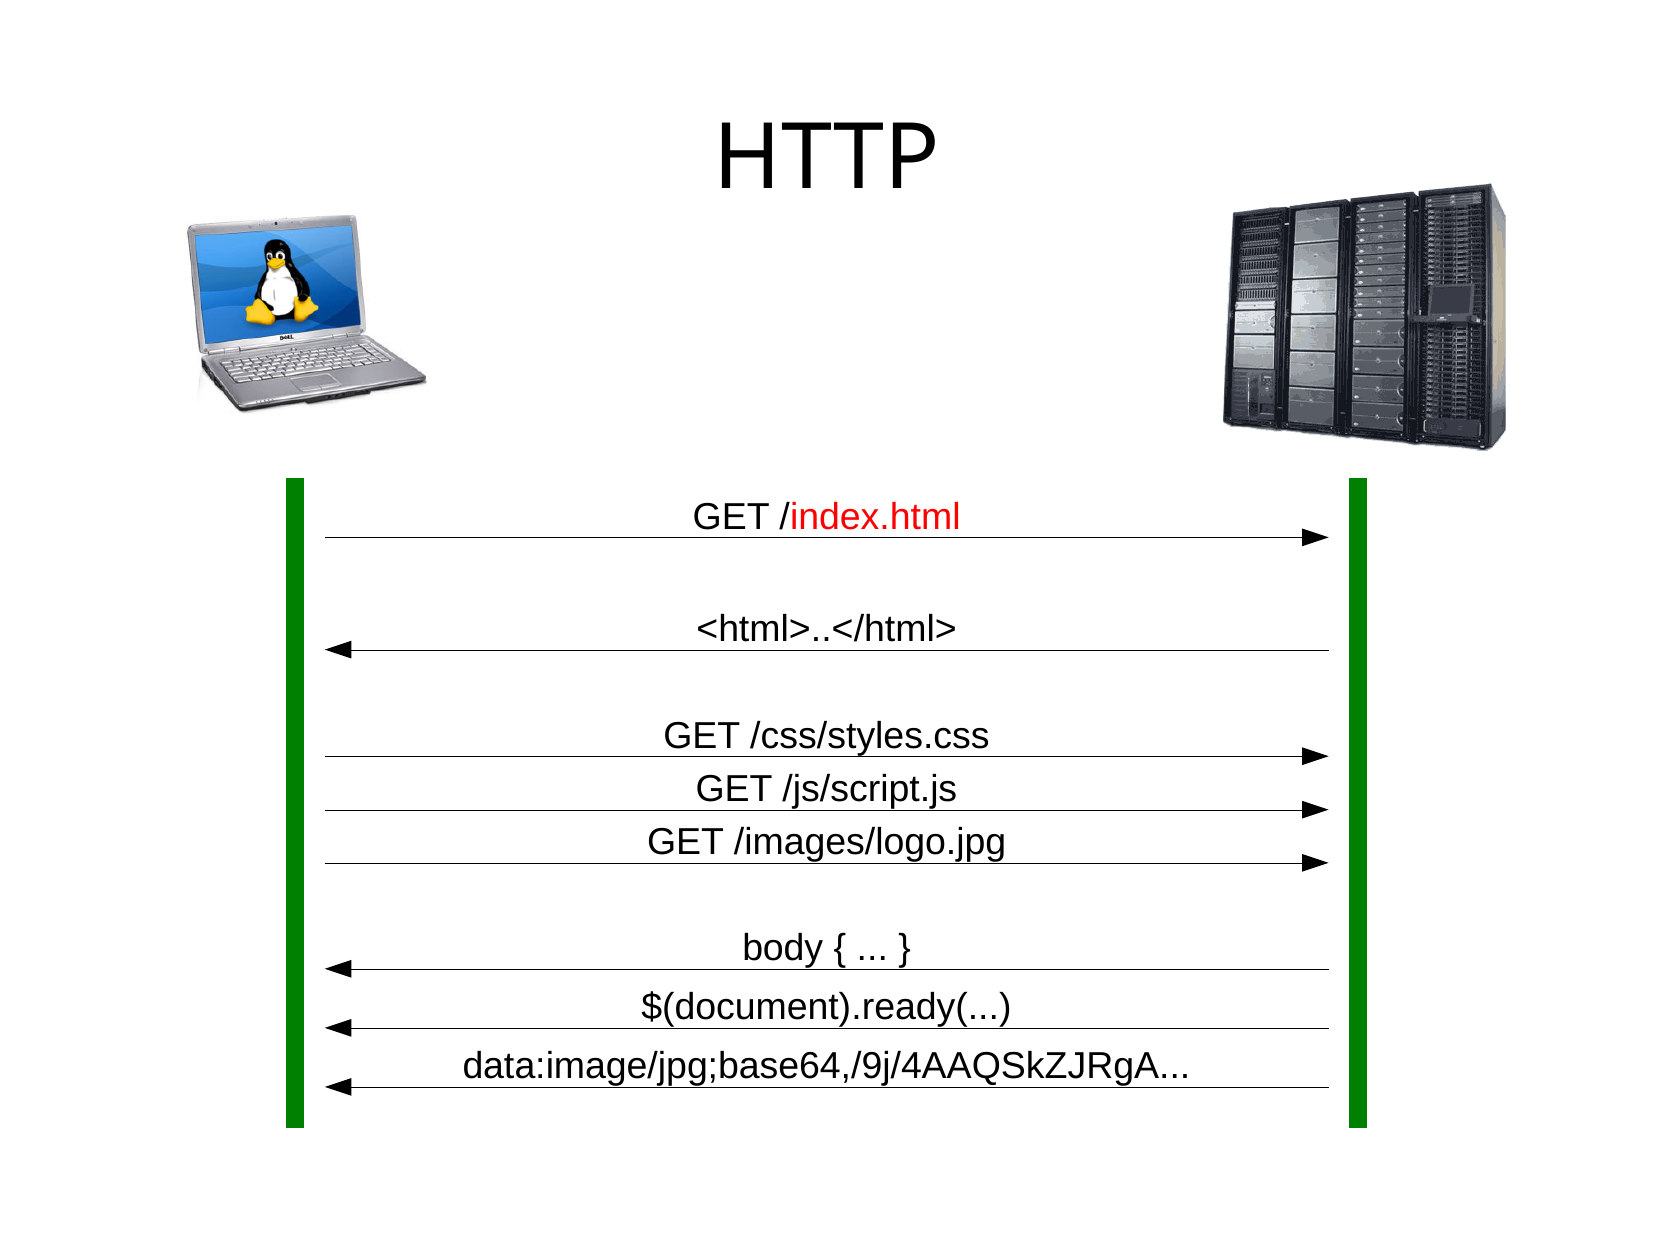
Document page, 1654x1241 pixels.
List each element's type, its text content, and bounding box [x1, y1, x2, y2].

title HTTP [82, 49, 1571, 257]
picture [1223, 183, 1506, 451]
picture [177, 183, 436, 442]
